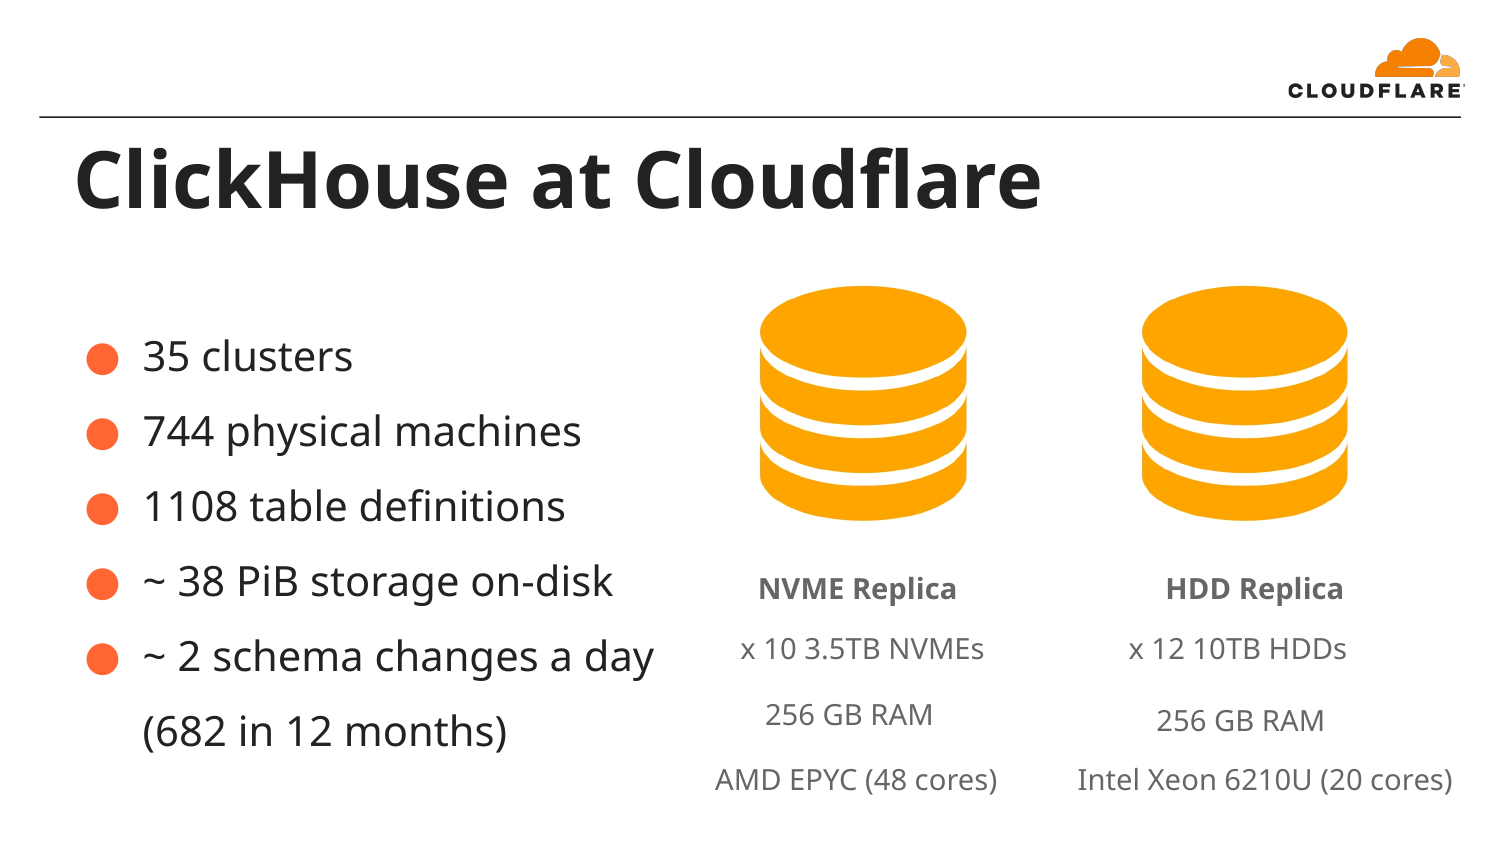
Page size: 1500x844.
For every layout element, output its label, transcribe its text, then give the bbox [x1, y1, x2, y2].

text_box 256 GB RAM [1141, 686, 1468, 746]
text_box HDD Replica [1150, 555, 1384, 615]
text_box x 10 3.5TB NVMEs [675, 615, 1051, 681]
title ClickHouse at Cloudflare [73, 129, 1321, 237]
text_box 256 GB RAM [750, 680, 1076, 746]
text_box Intel Xeon 6210U (20 cores) [1062, 746, 1491, 812]
text_box AMD EPYC (48 cores) [700, 746, 1044, 812]
list 35 clusters 744 physical machines 1108 table definitions ~ 38 PiB storage on-disk ~ 2 schema changes a day (682 in 12 months) [67, 304, 688, 763]
text_box NVME Replica [742, 555, 976, 615]
picture [739, 284, 987, 532]
text_box x 12 10TB HDDs [1113, 615, 1500, 681]
picture [1121, 284, 1368, 532]
picture [1288, 38, 1466, 98]
